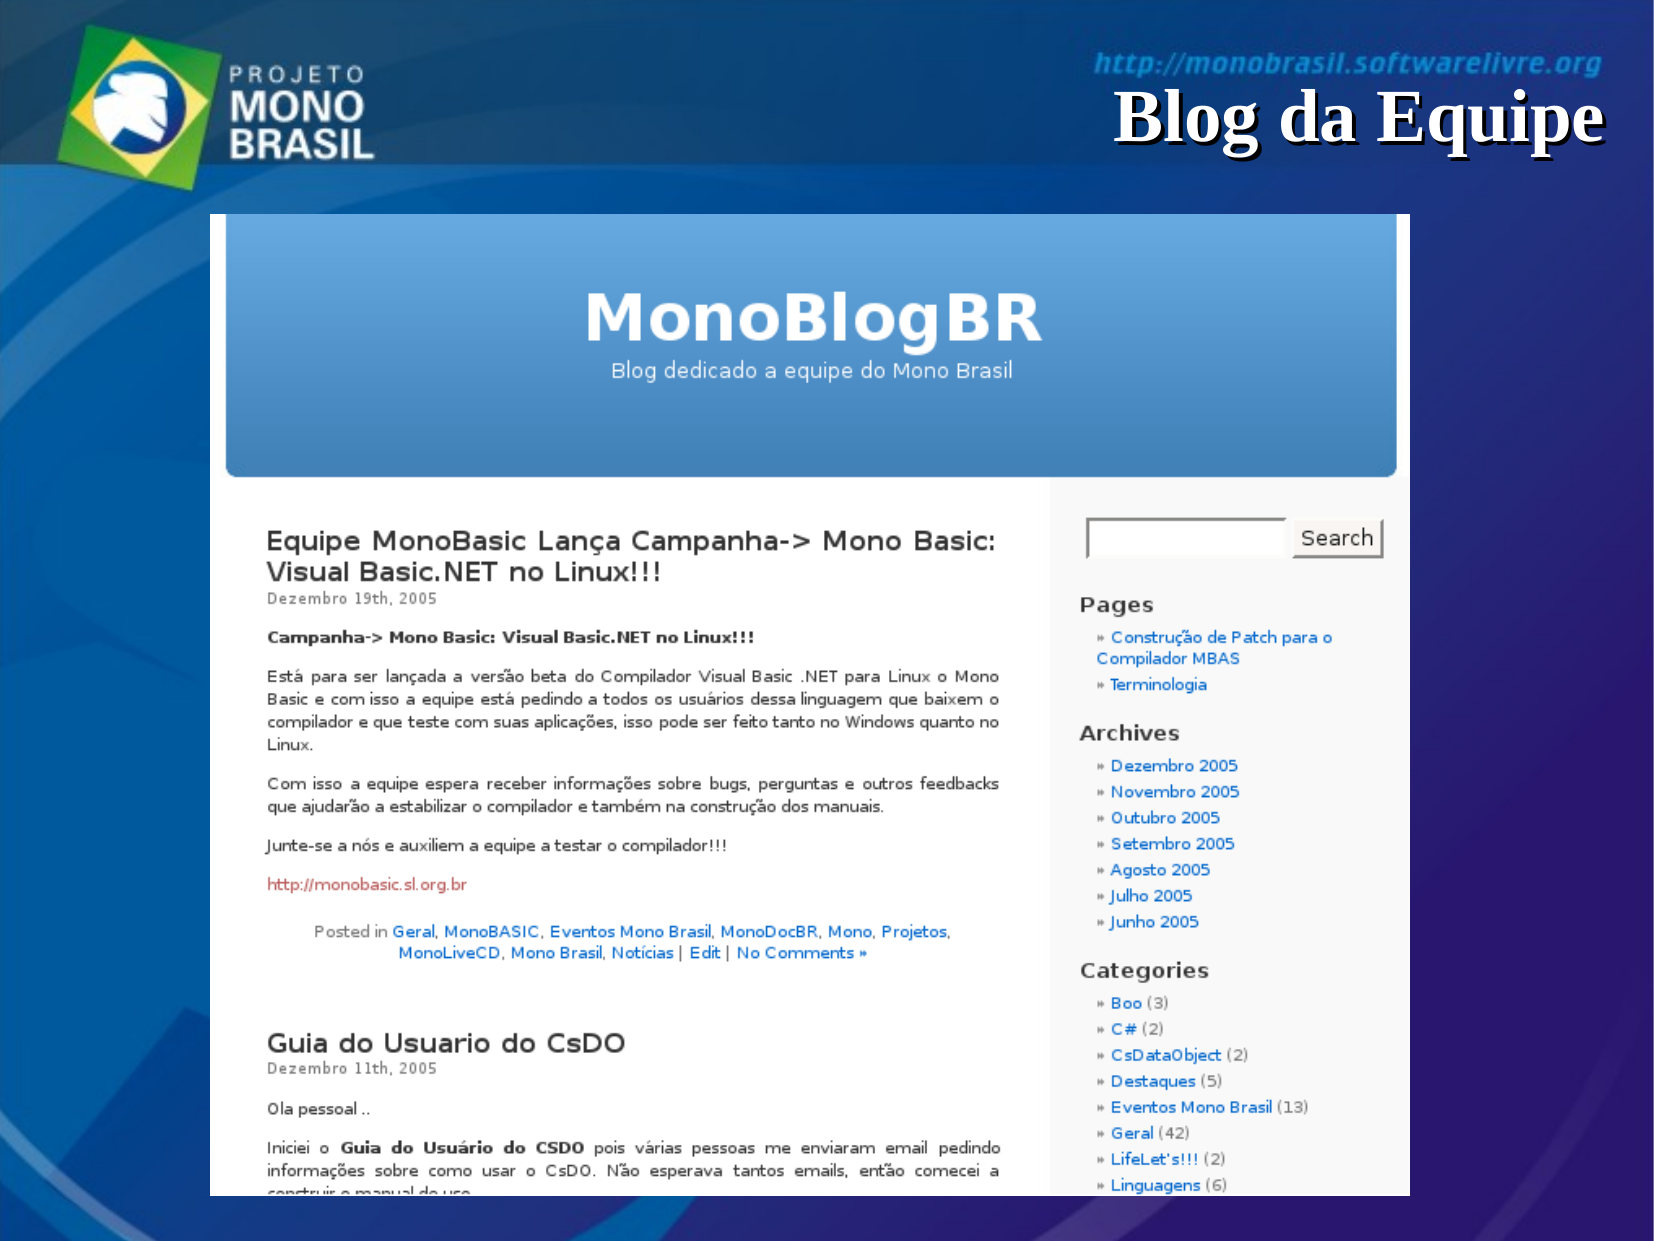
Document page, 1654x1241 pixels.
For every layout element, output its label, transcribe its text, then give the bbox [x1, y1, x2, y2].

picture [0, 0, 1654, 1241]
title Blog da Equipe [222, 43, 1606, 191]
